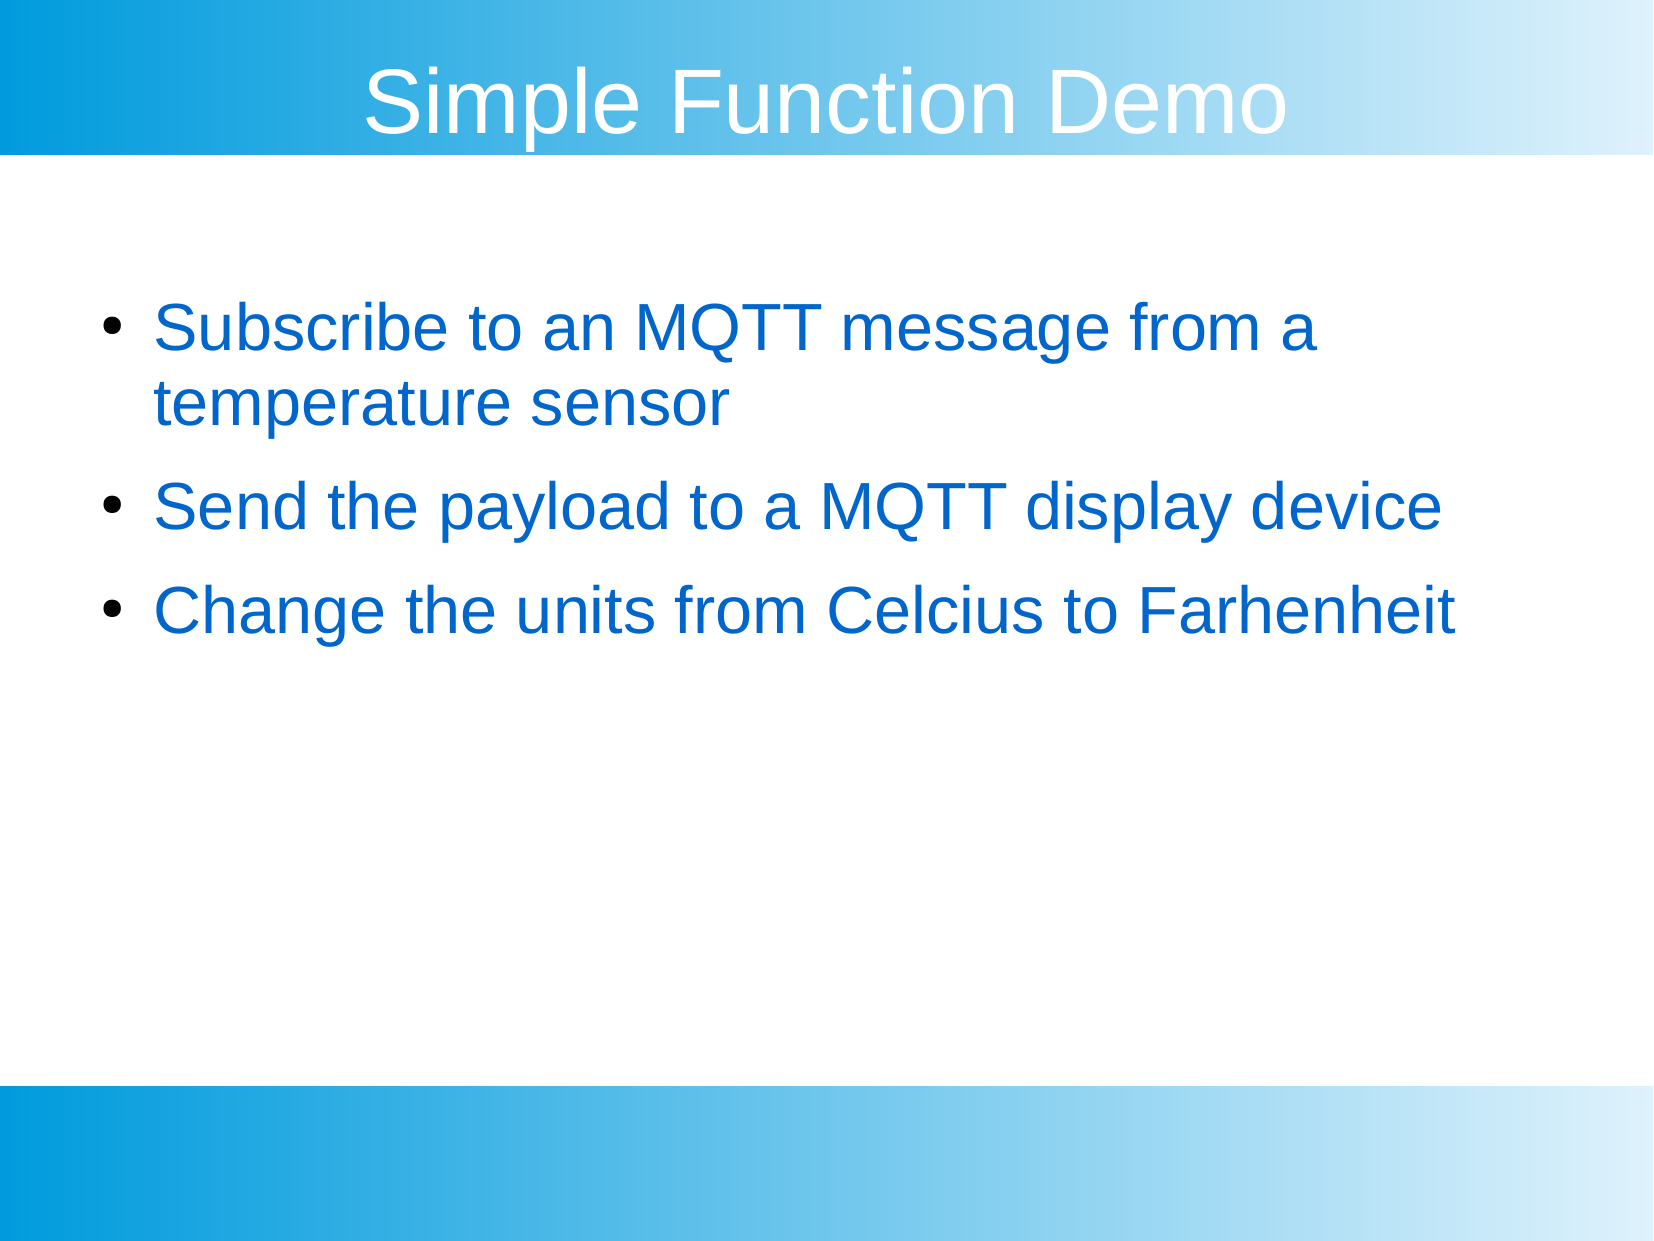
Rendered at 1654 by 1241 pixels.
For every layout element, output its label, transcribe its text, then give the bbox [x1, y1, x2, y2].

title Simple Function Demo [82, 49, 1571, 155]
list Subscribe to an MQTT message from a temperature sensor Send the payload to a MQTT display device Change the units from Celcius to Farhenheit [82, 290, 1571, 1010]
